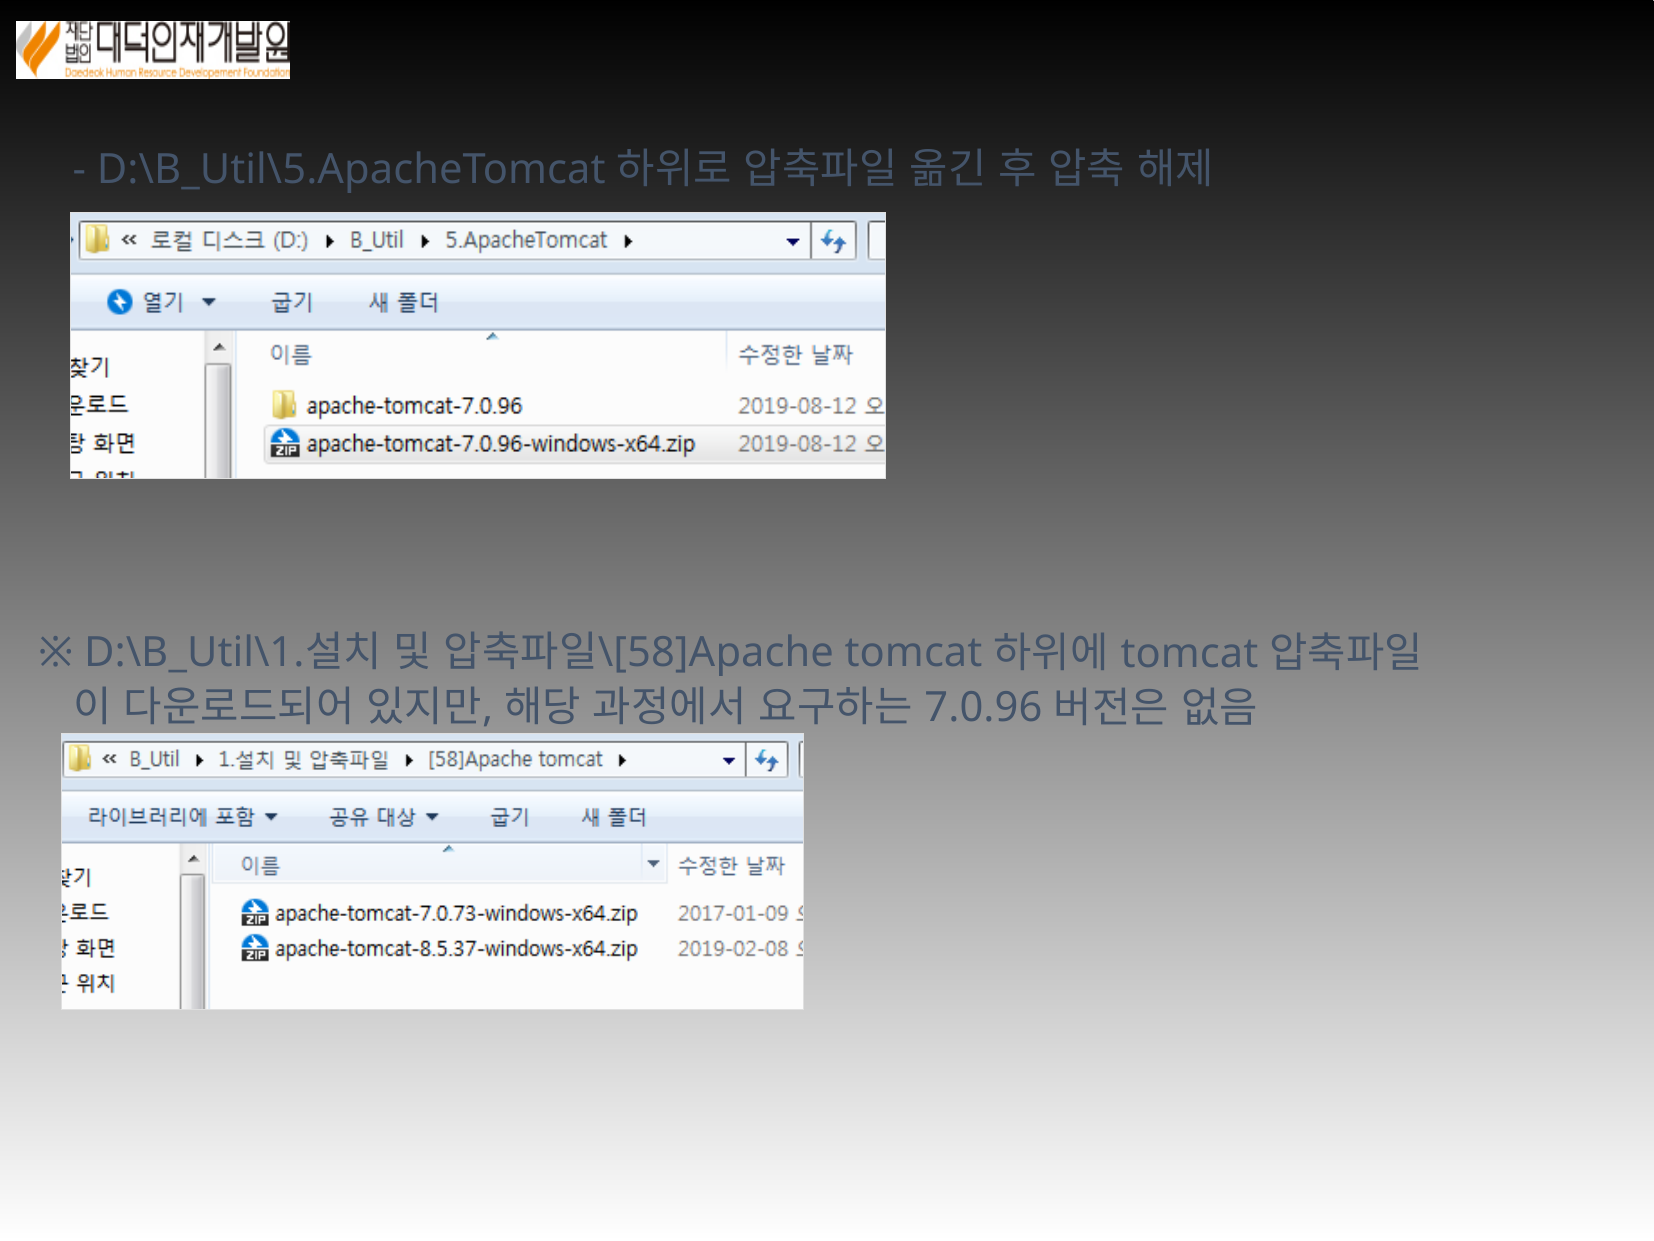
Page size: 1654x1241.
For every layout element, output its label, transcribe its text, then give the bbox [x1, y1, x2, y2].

text_box - D:\B_Util\5.ApacheTomcat 하위로 압축파일 옮긴 후 압축 해제 [0, 129, 1288, 200]
text_box ※ D:\B_Util\1.설치 및 압축파일\[58]Apache tomcat 하위에 tomcat 압축파일 이 다운로드되어 있지만, 해당 과정에서 요구하는 7.0.96 버전은 없음 [23, 612, 1595, 739]
picture [16, 21, 290, 79]
picture [70, 212, 886, 479]
picture [61, 733, 804, 1010]
